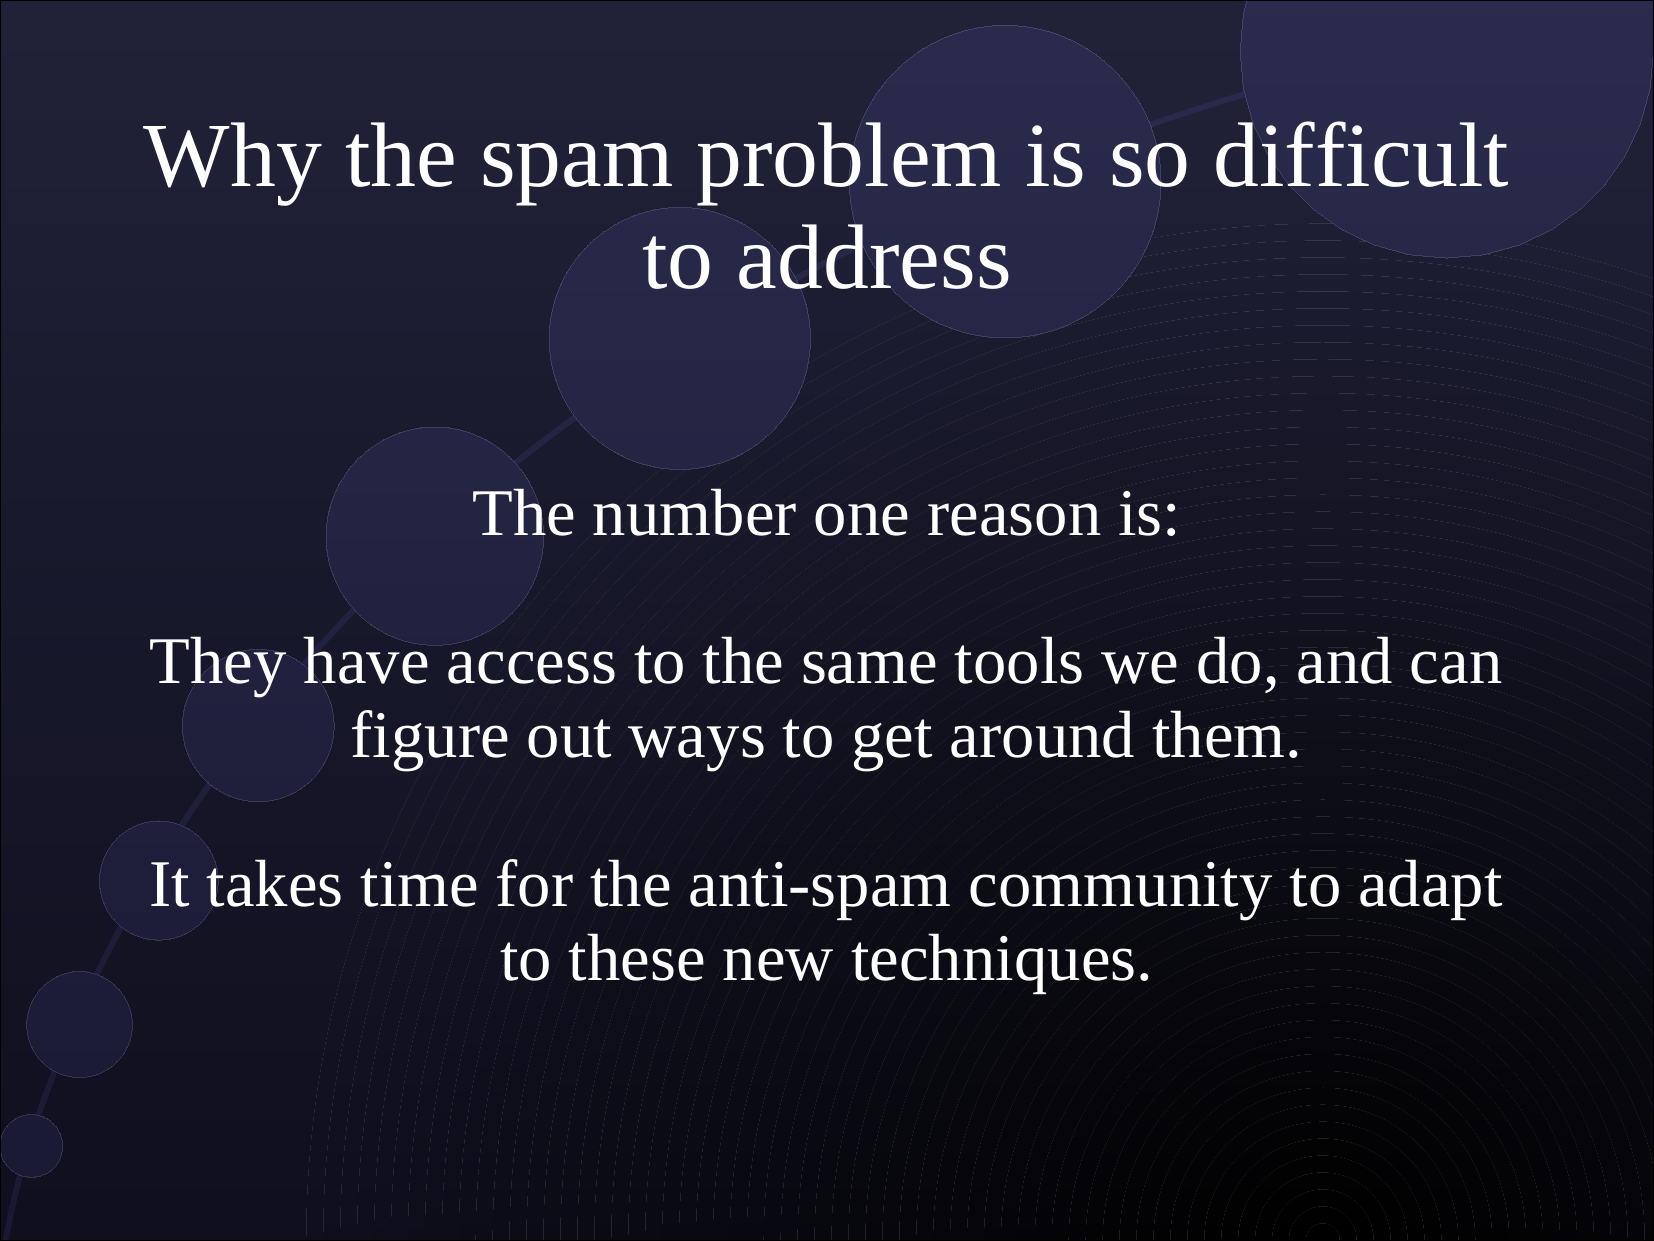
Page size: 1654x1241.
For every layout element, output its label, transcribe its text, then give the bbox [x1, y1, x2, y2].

title Why the spam problem is so difficult to address [121, 95, 1534, 318]
subtitle The number one reason is: They have access to the same tools we do, and can figure out ways to get around them. It takes time for the anti-spam community to adapt to these new techniques. [121, 344, 1534, 1127]
